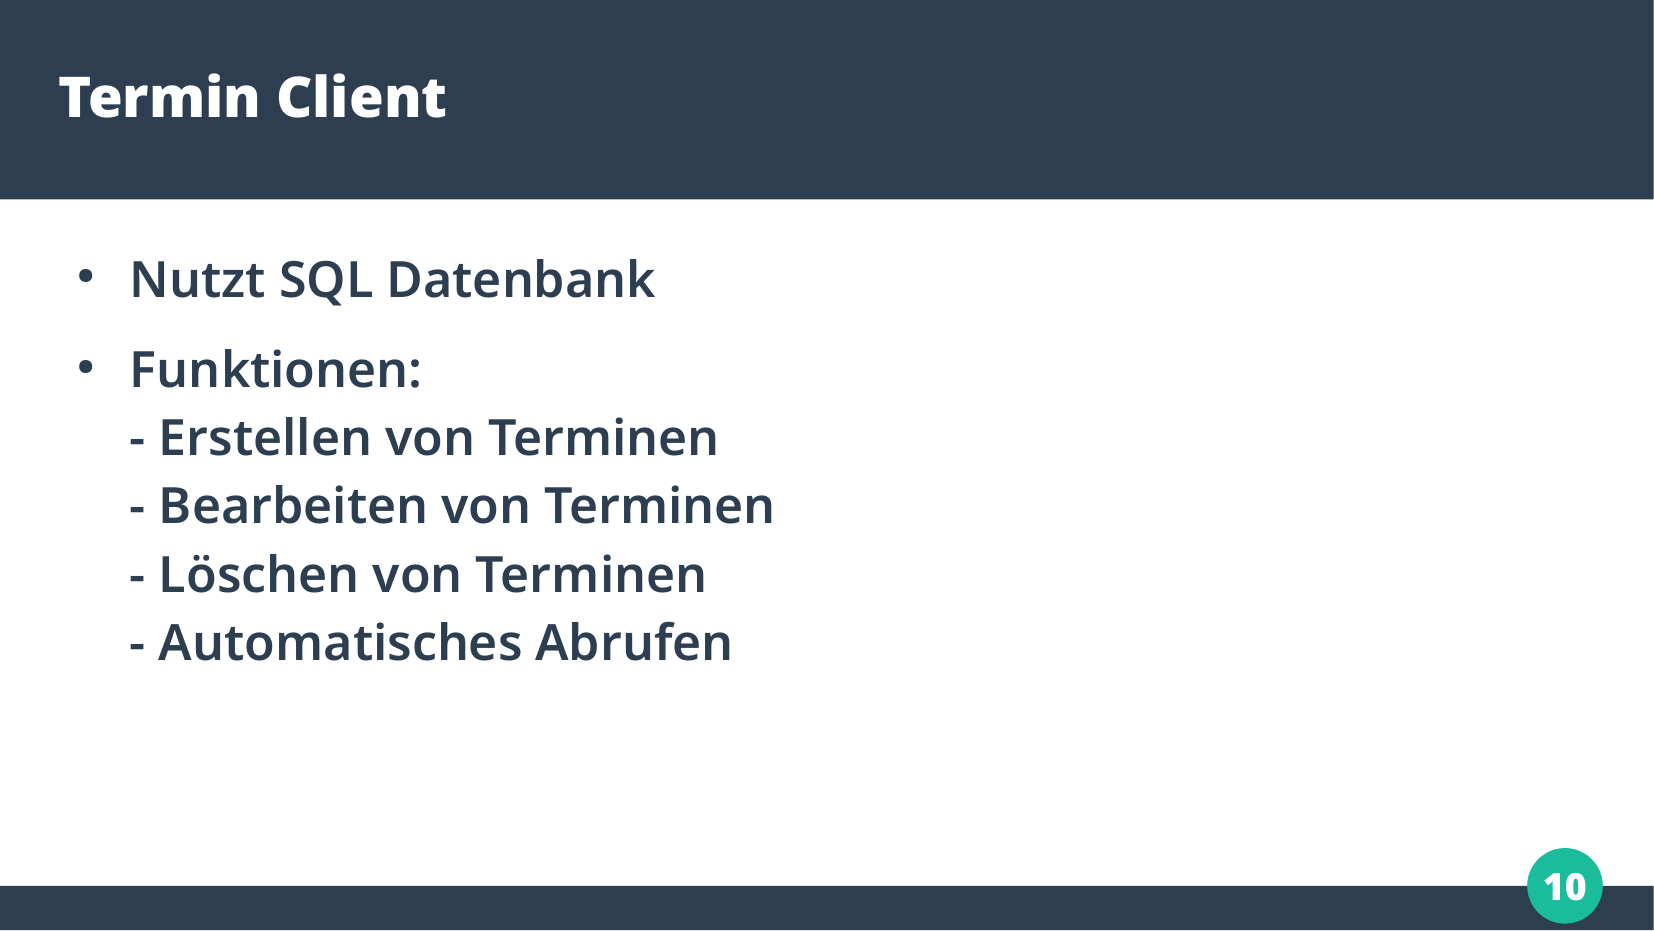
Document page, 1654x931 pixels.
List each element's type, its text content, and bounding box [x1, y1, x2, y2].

list Nutzt SQL Datenbank Funktionen: - Erstellen von Terminen - Bearbeiten von Terminen - Löschen von Terminen - Automatisches Abrufen [59, 243, 1595, 864]
title Termin Client [59, 37, 1595, 155]
